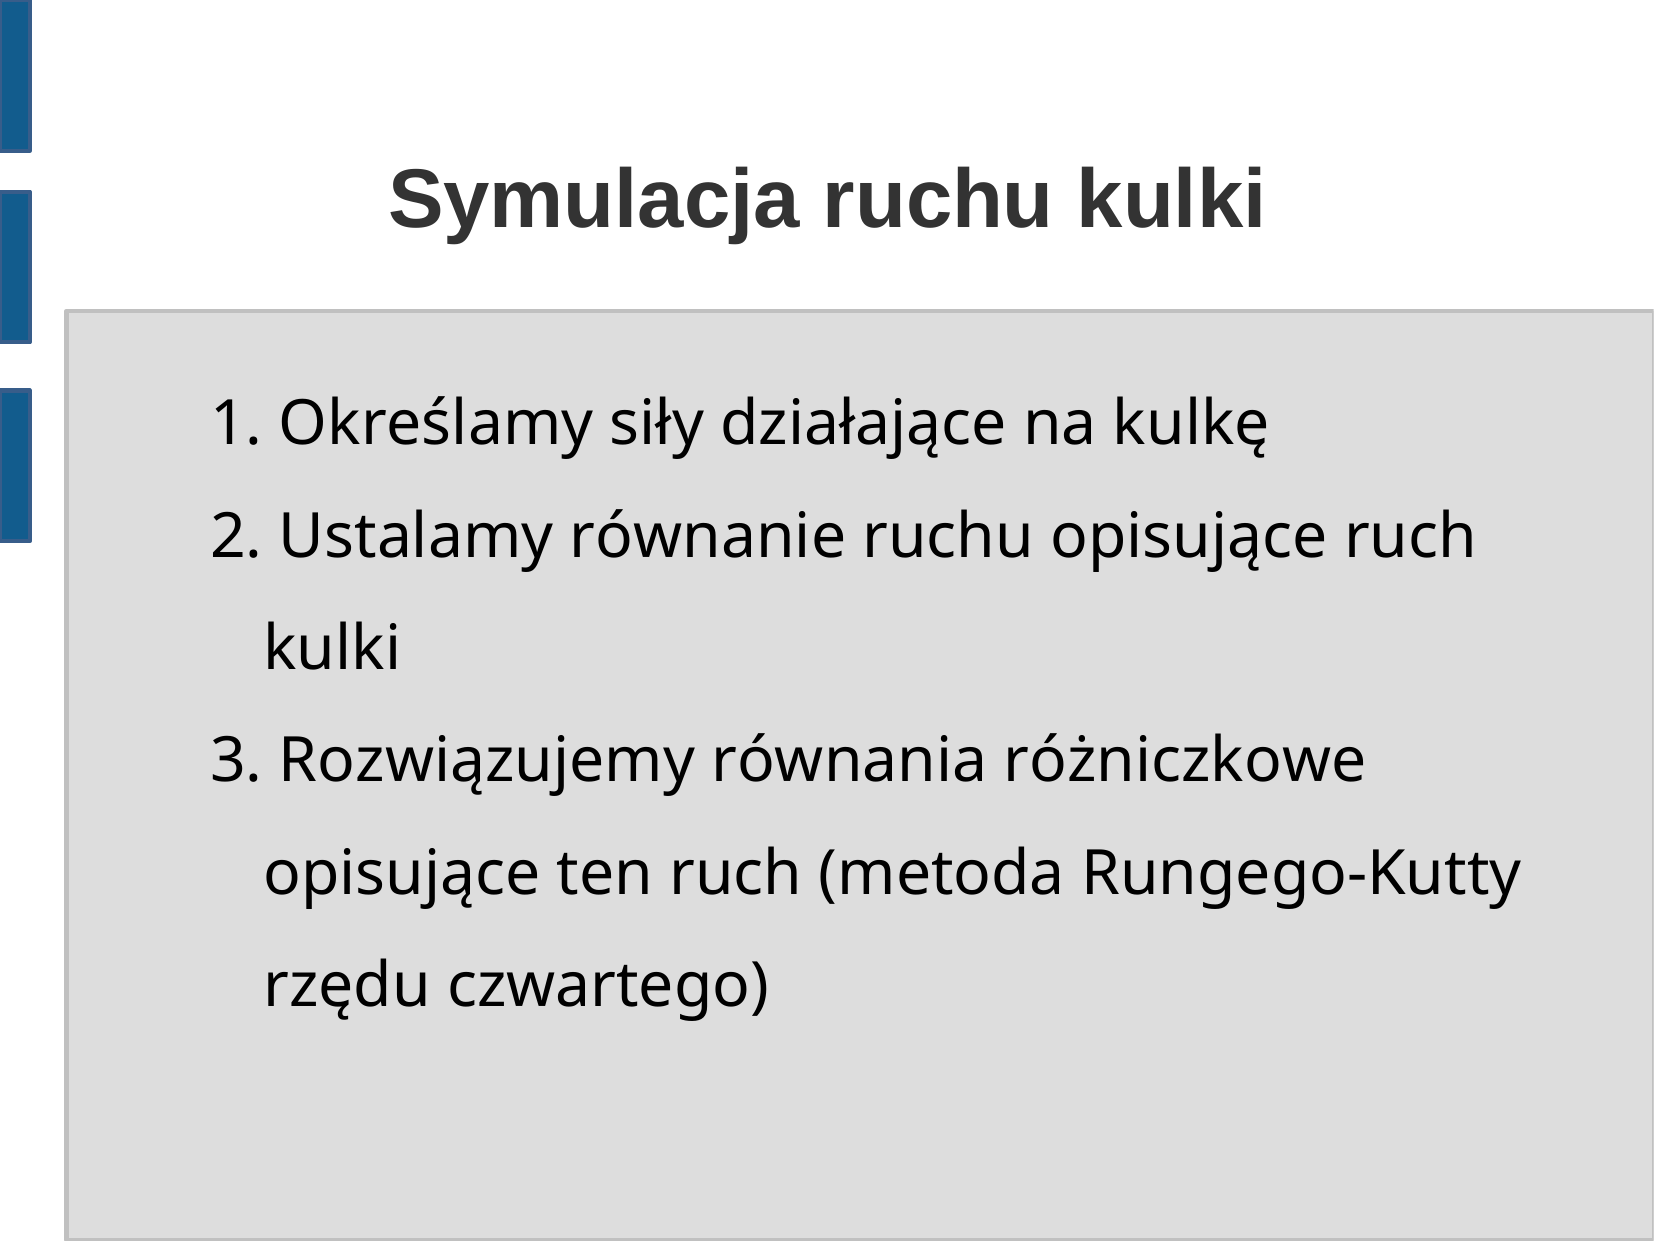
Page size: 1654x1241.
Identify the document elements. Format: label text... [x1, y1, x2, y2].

list 1. Określamy siły działające na kulkę 2. Ustalamy równanie ruchu opisujące ruch kulki 3. Rozwiązujemy równania różniczkowe opisujące ten ruch (metoda Rungego-Kutty rzędu czwartego) [121, 344, 1534, 1127]
title Symulacja ruchu kulki [121, 91, 1534, 299]
